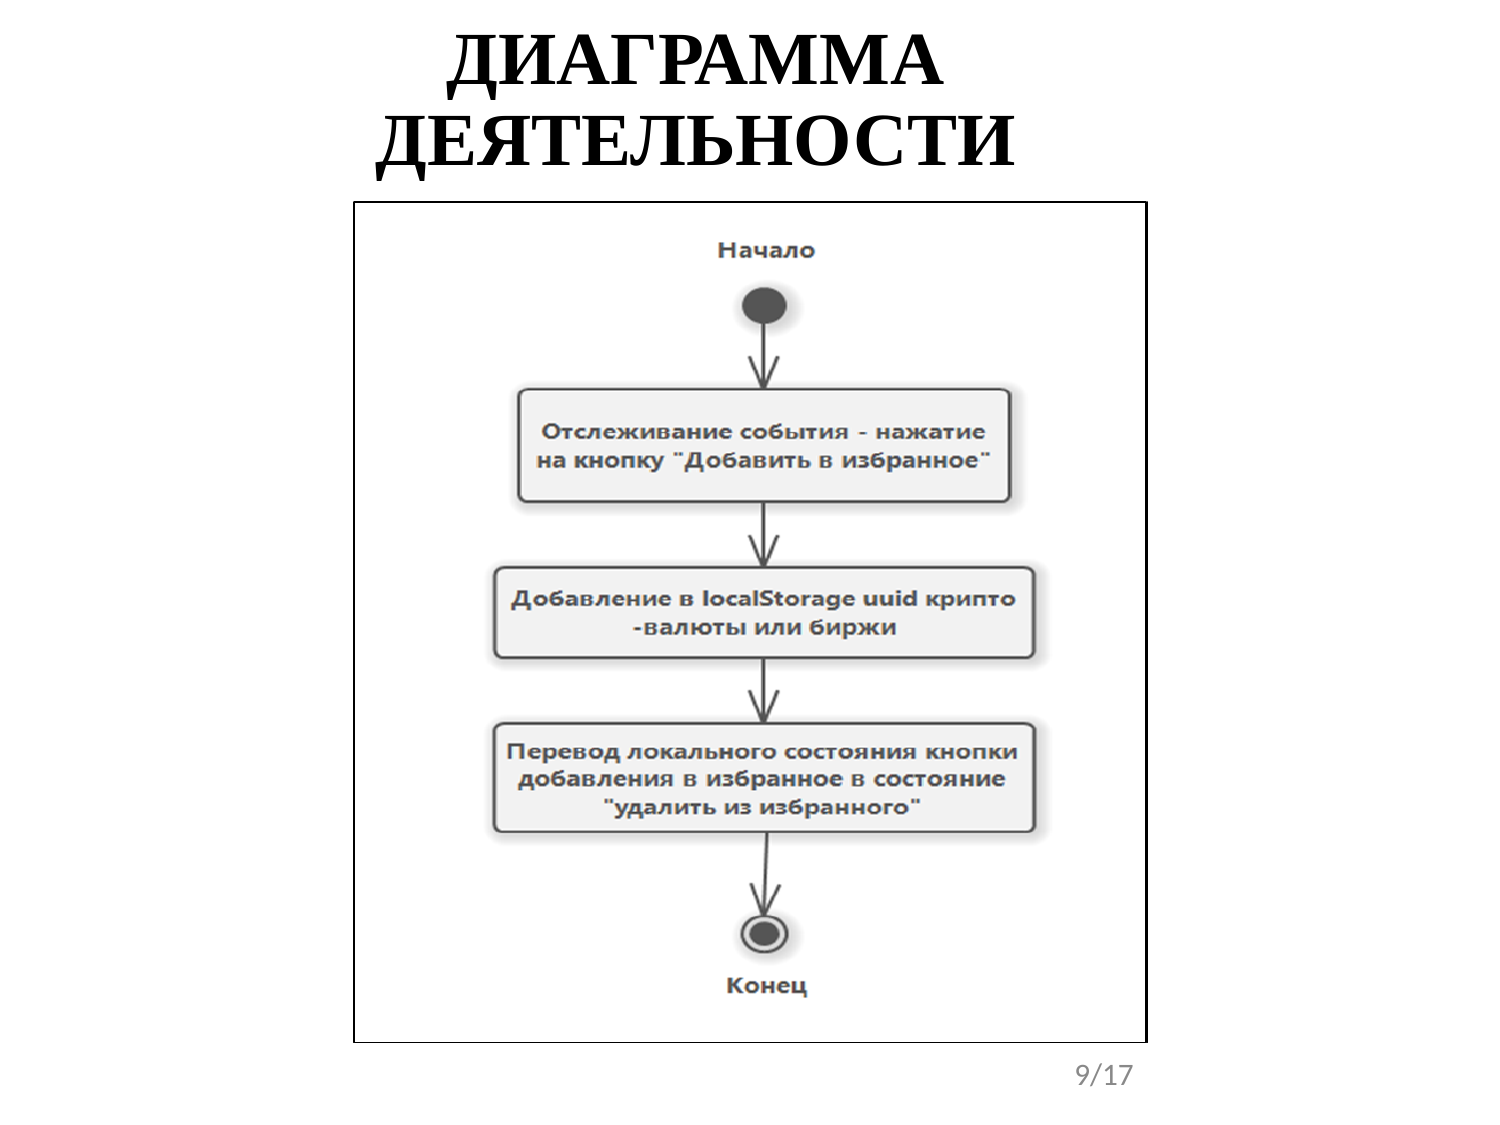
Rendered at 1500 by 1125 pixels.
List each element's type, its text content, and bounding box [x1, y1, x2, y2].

title ДИАГРАММА ДЕЯТЕЛЬНОСТИ [105, 0, 1286, 202]
picture [353, 201, 1148, 1043]
slide_number 9/17 [1059, 1042, 1397, 1103]
